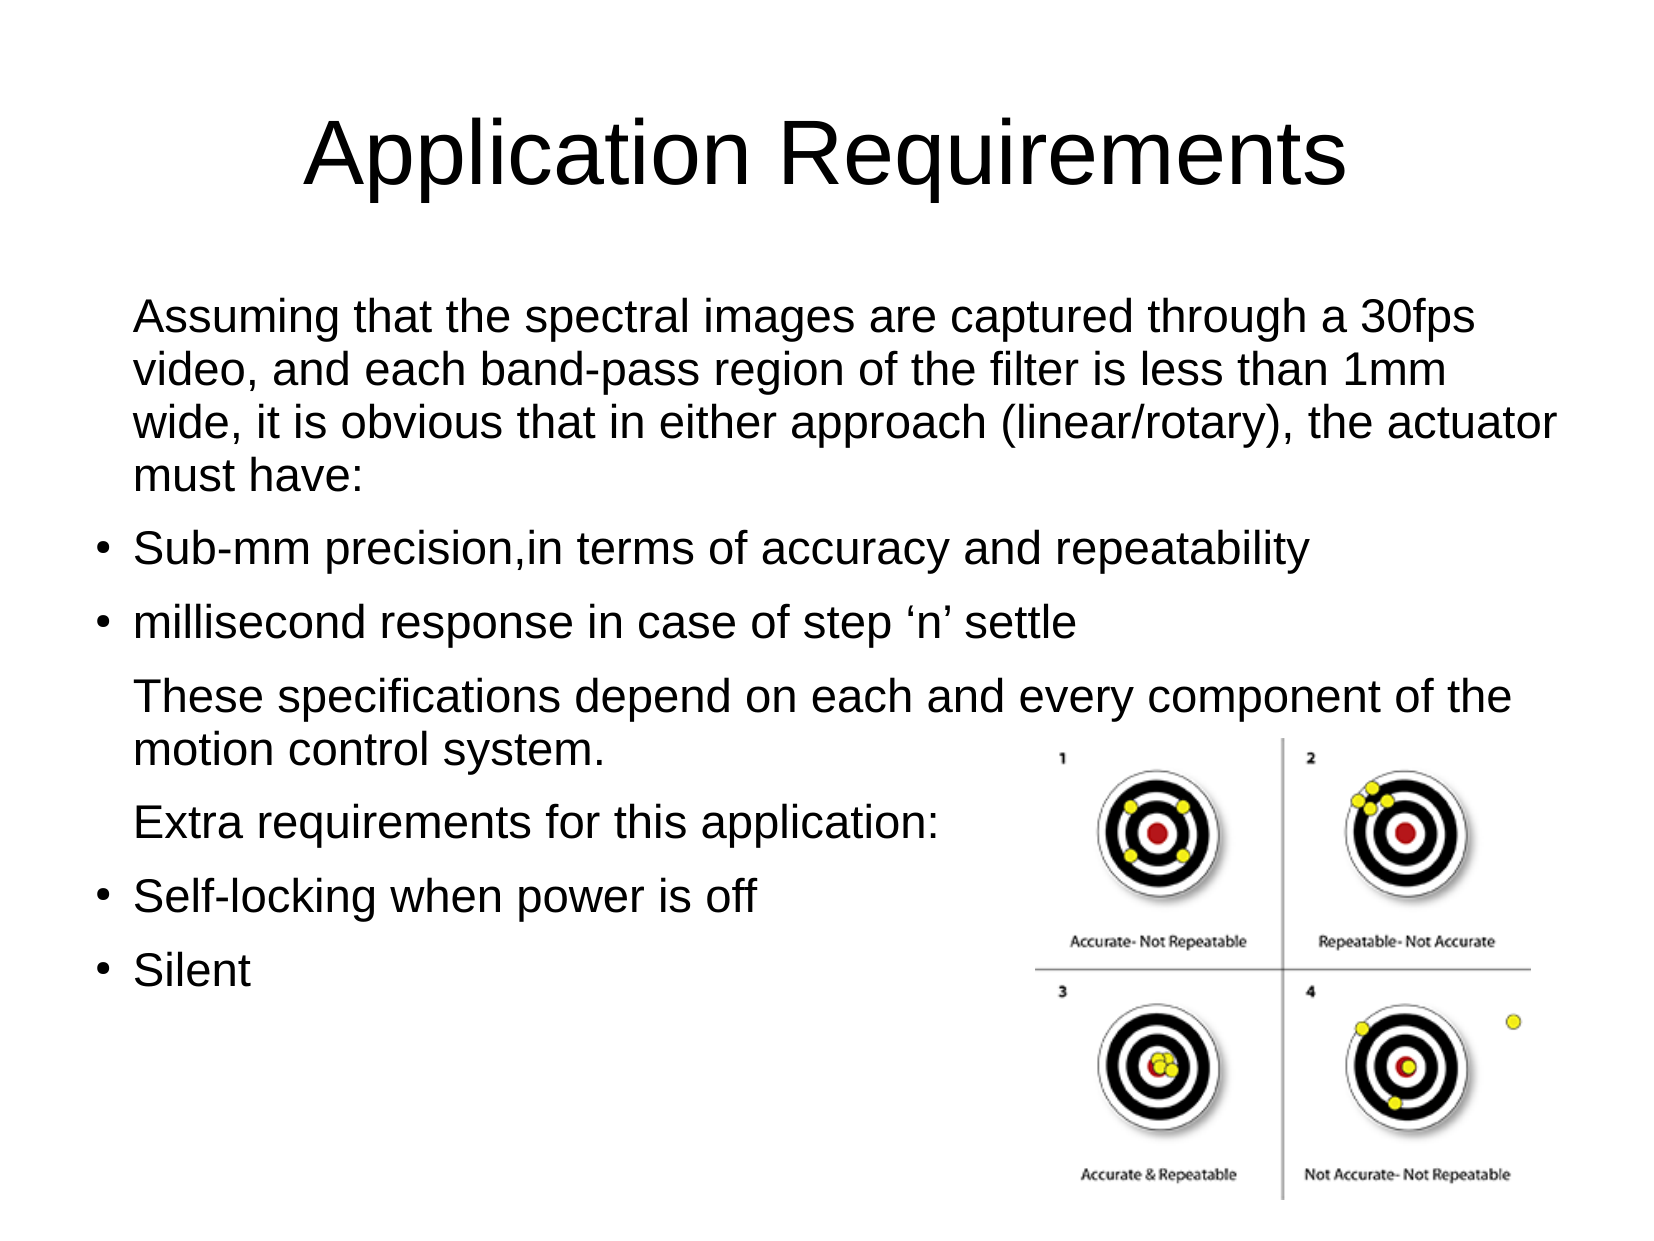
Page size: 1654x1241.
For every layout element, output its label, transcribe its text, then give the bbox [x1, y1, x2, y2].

picture [1035, 1010, 1531, 1201]
list Assuming that the spectral images are captured through a 30fps video, and each band-pass region of the filter is less than 1mm wide, it is obvious that in either approach (linear/rotary), the actuator must have: Sub-mm precision,in terms of accuracy and repeatability millisecond response in case of step ‘n’ settle These specifications depend on each and every component of the motion control system. Extra requirements for this application: Self-locking when power is off Silent [82, 290, 1571, 1010]
title Application Requirements [82, 49, 1571, 257]
